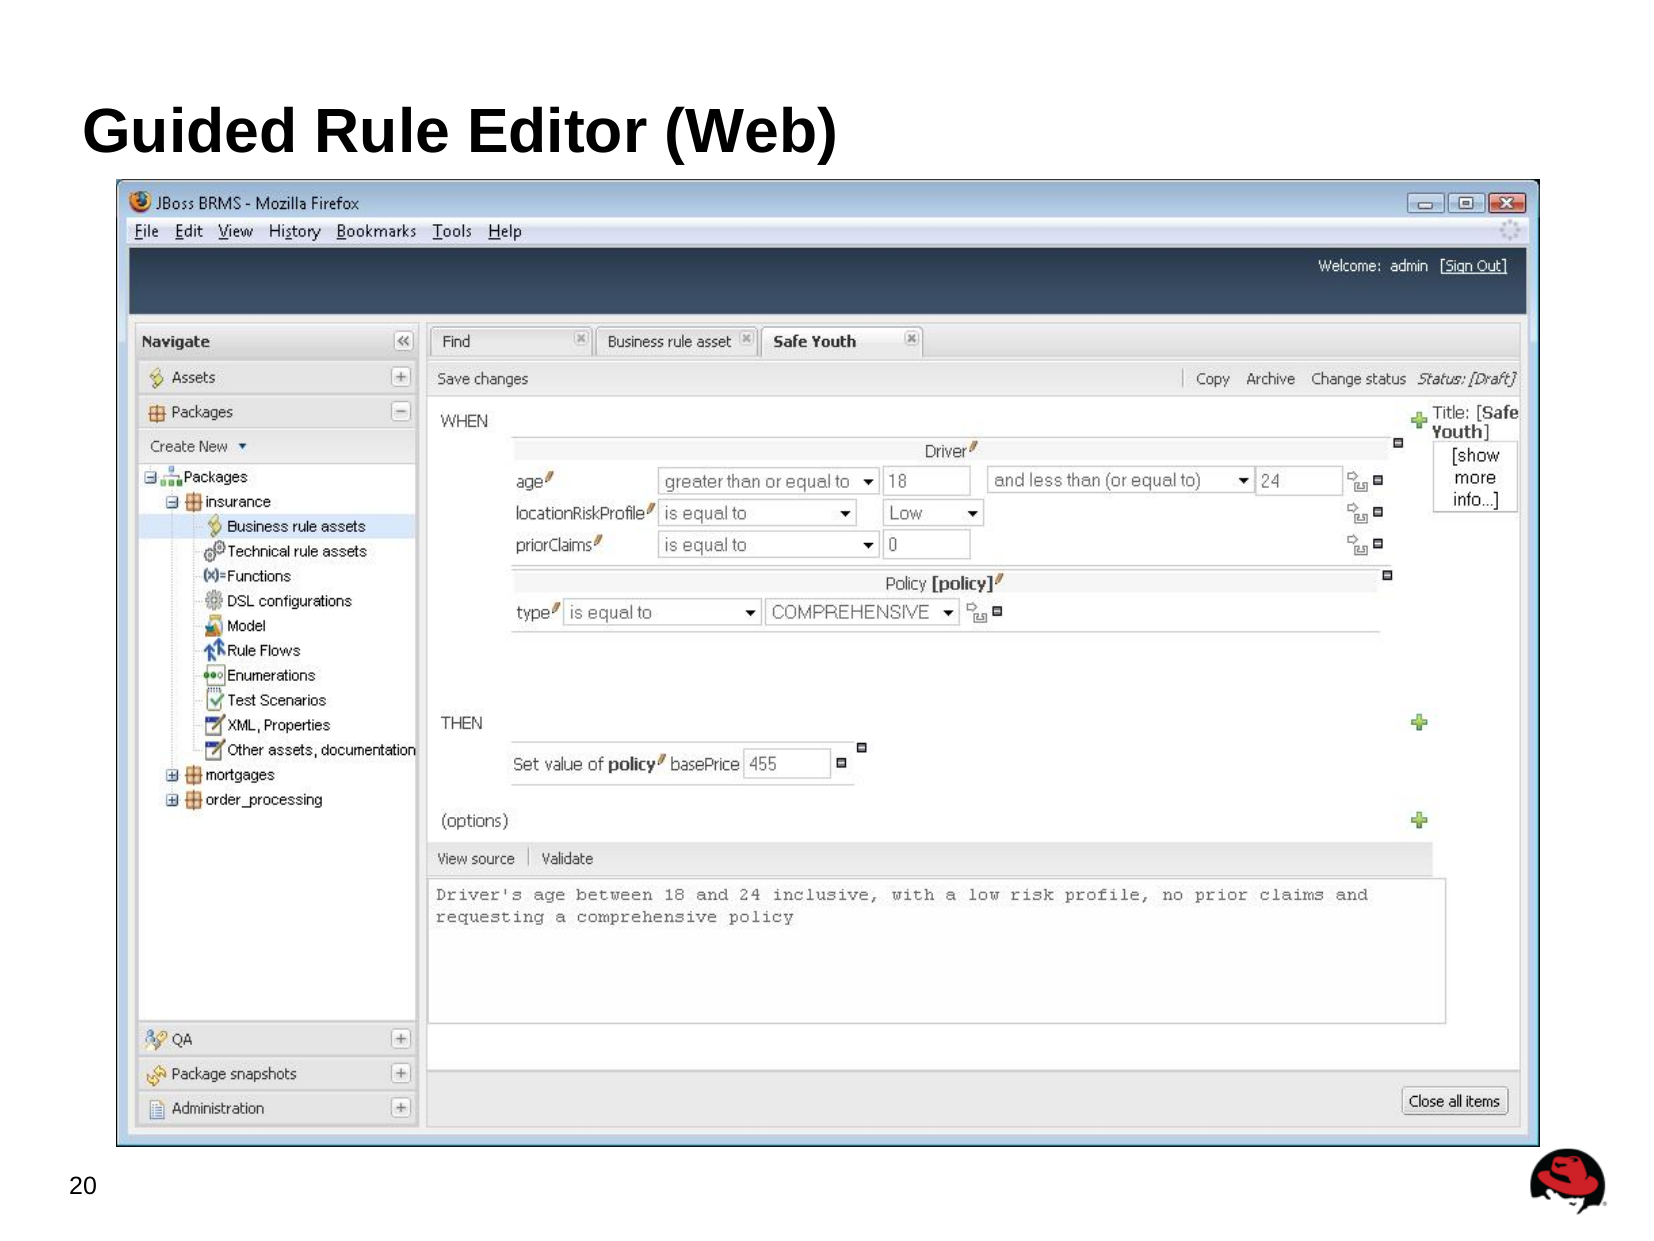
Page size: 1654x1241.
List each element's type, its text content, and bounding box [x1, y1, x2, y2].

picture [116, 179, 1613, 1224]
title Guided Rule Editor (Web) [82, 37, 1571, 226]
